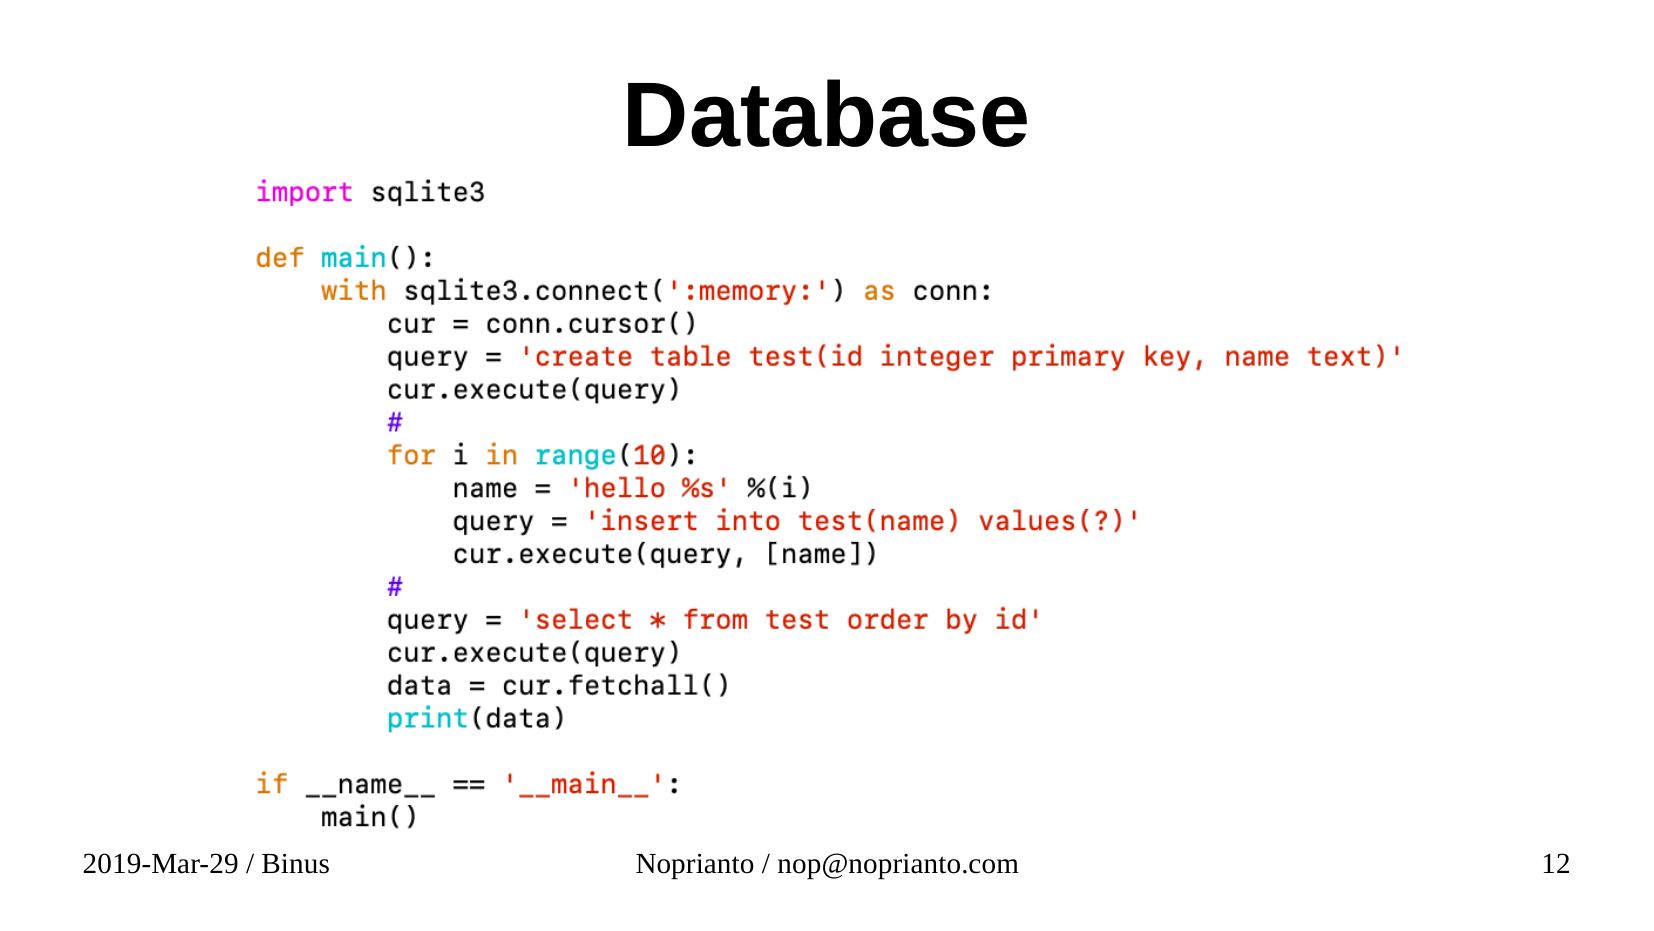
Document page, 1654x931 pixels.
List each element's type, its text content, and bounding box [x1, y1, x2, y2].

picture [253, 179, 1418, 838]
title Database [82, 37, 1571, 193]
